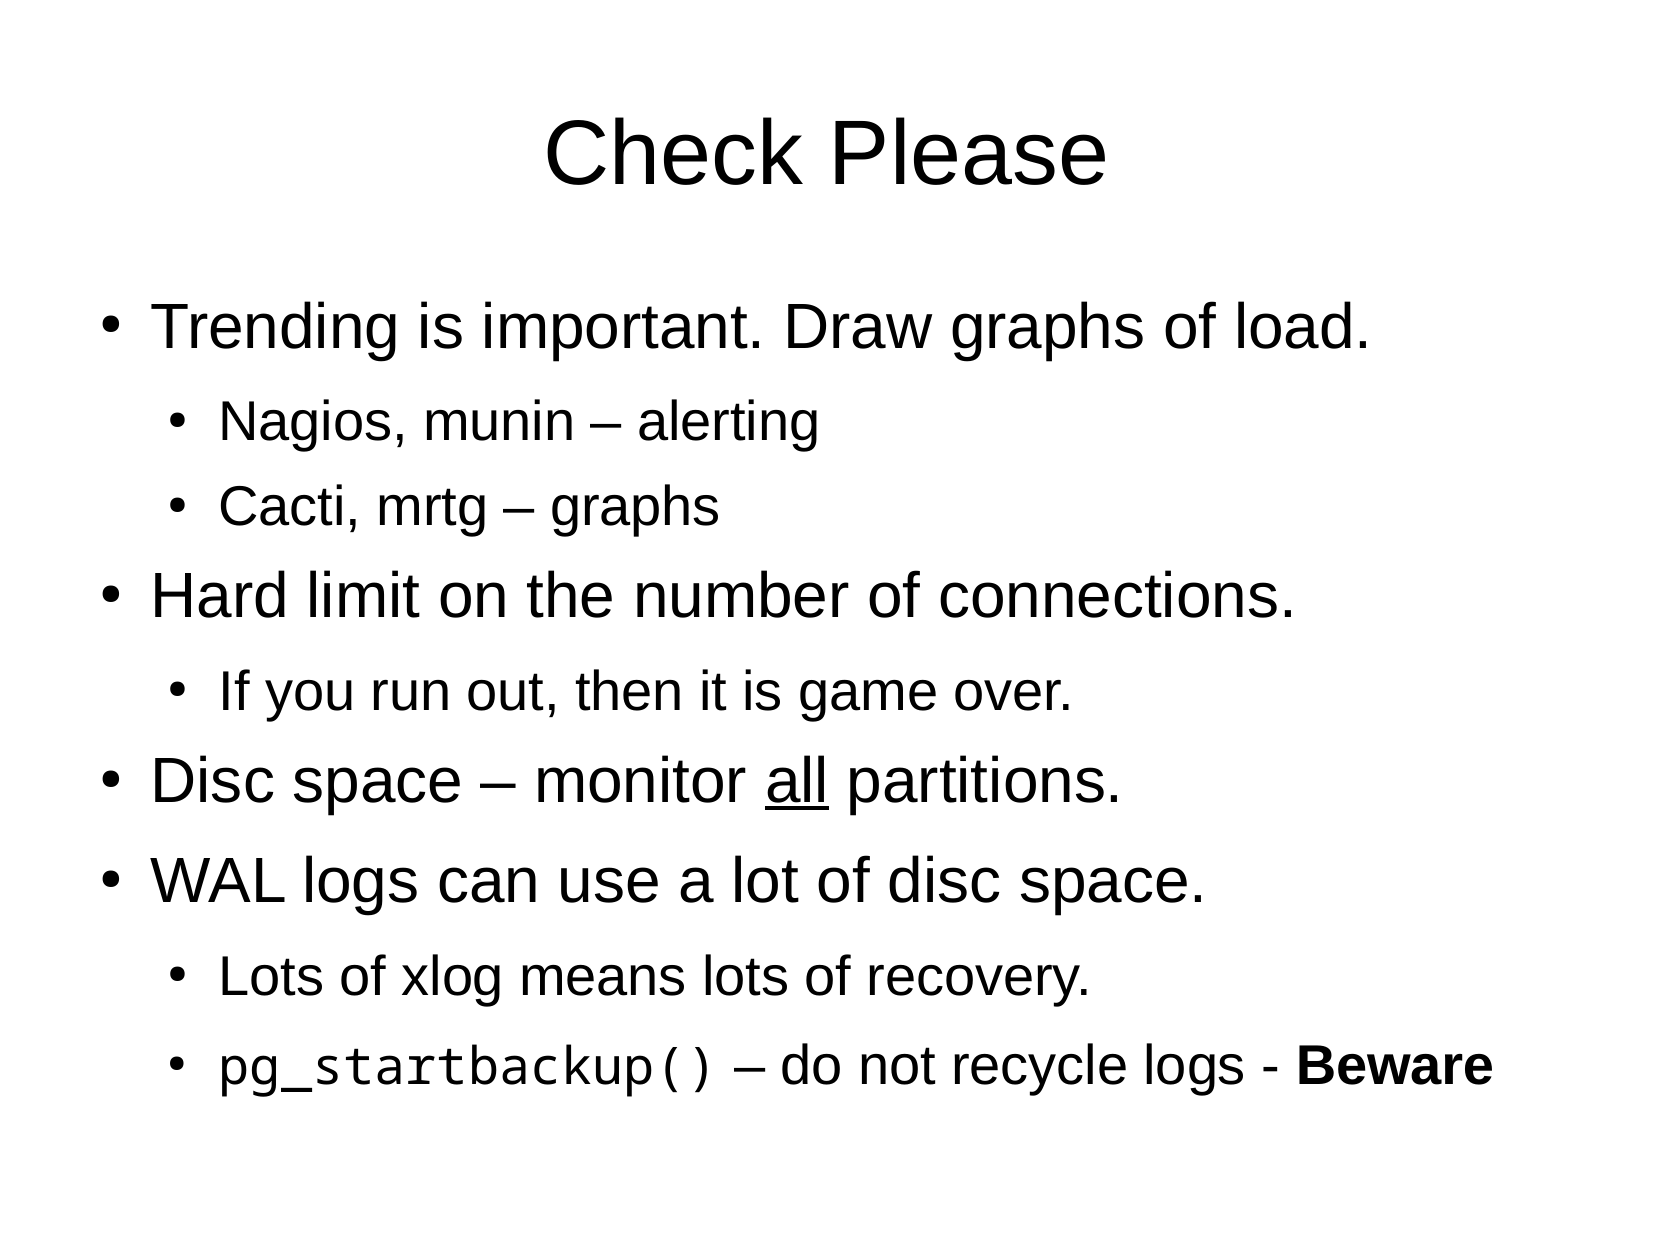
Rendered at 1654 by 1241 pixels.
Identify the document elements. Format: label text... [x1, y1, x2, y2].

list Trending is important. Draw graphs of load. Nagios, munin – alerting Cacti, mrtg – graphs Hard limit on the number of connections. If you run out, then it is game over. Disc space – monitor all partitions. WAL logs can use a lot of disc space. Lots of xlog means lots of recovery. pg_startbackup() – do not recycle logs - Beware [82, 290, 1571, 1109]
title Check Please [82, 56, 1571, 250]
